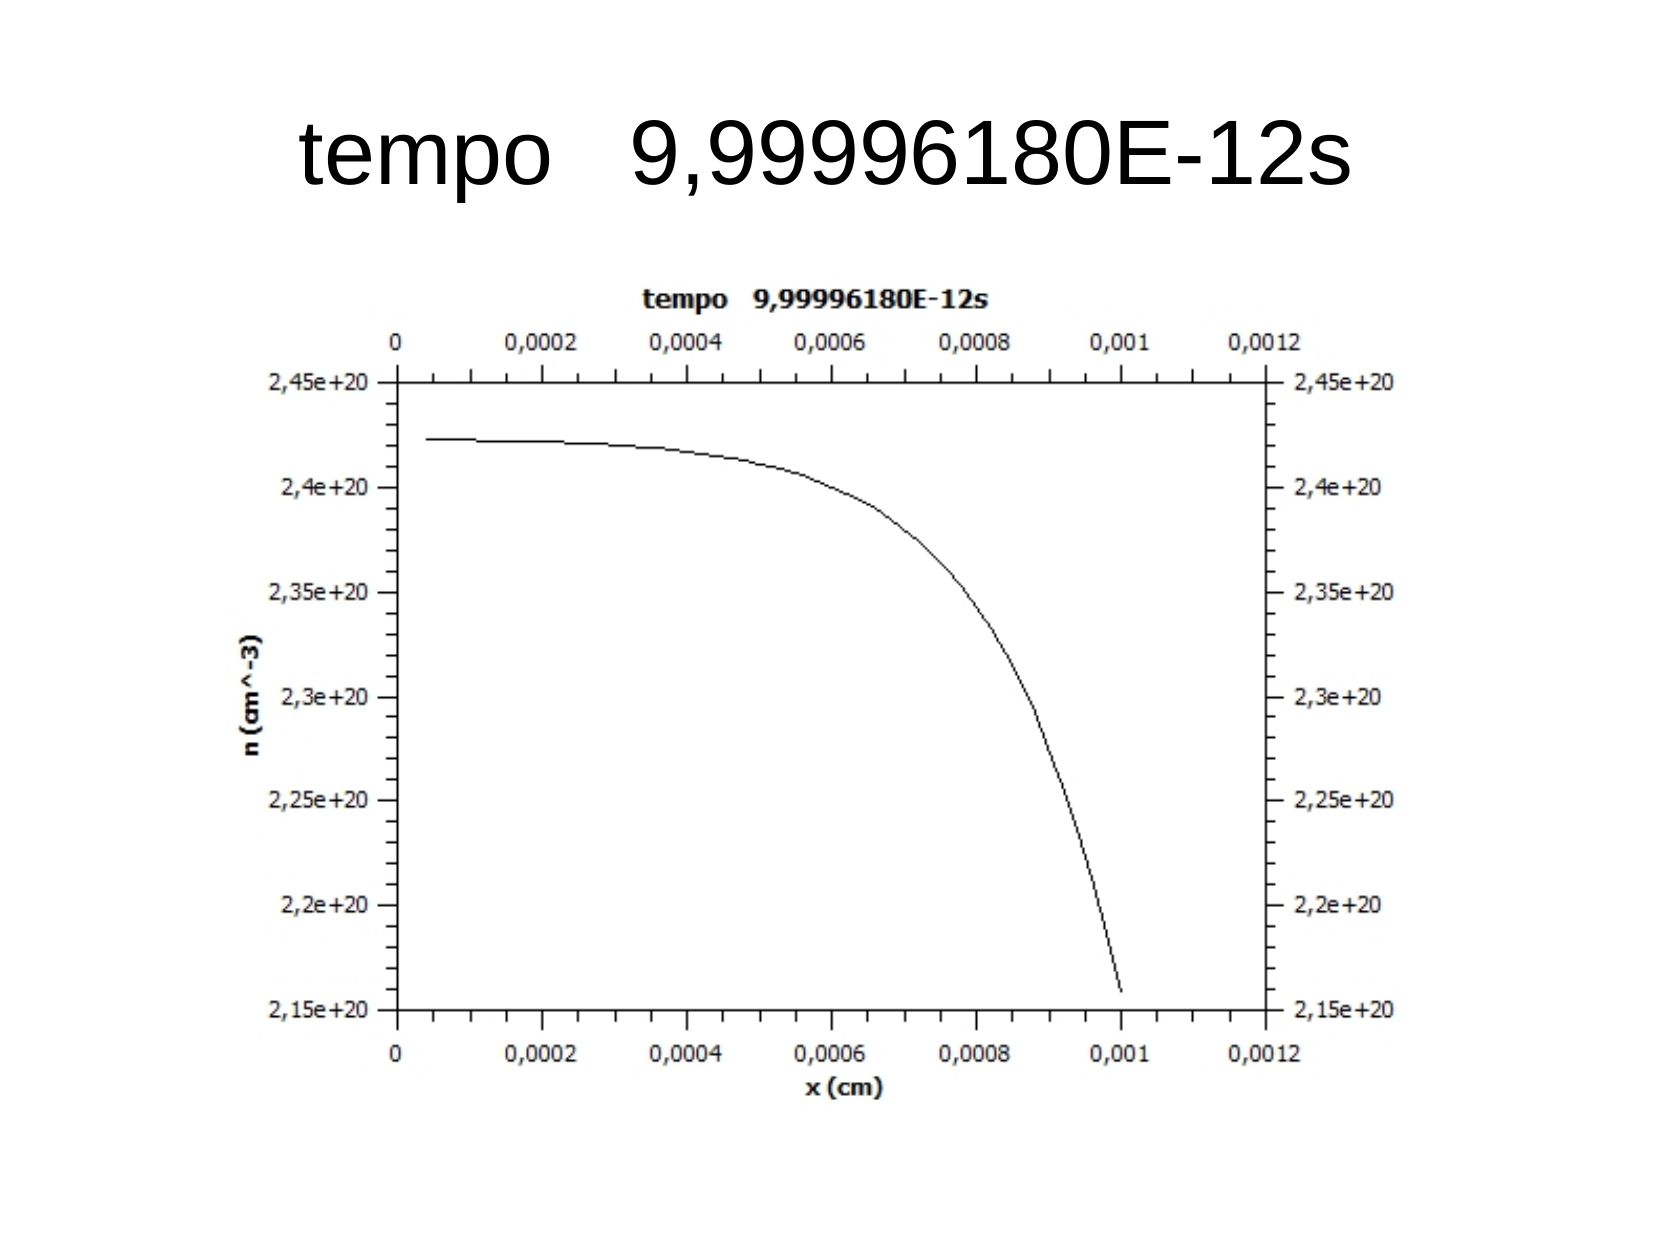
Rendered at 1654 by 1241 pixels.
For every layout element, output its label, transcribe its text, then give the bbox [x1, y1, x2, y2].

title tempo 9,99996180E-12s [82, 49, 1571, 257]
picture [225, 271, 1406, 1121]
